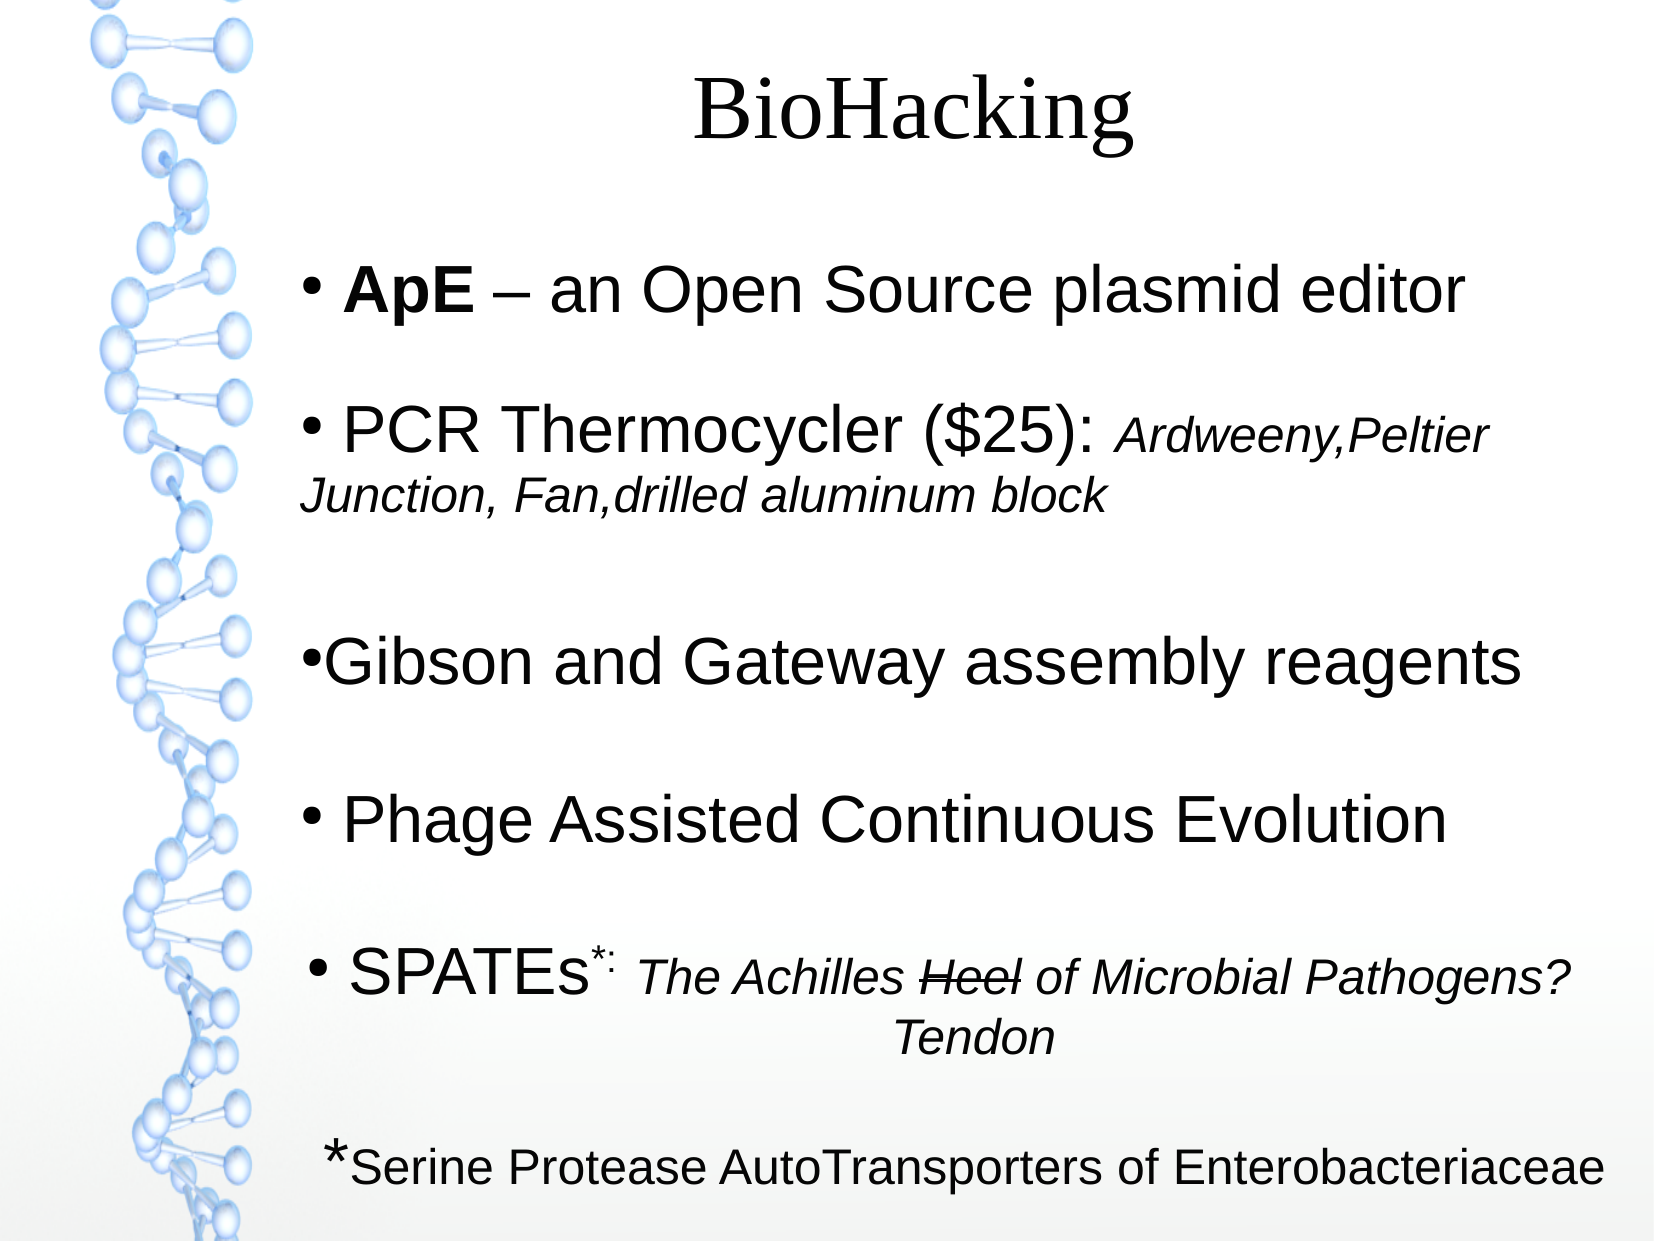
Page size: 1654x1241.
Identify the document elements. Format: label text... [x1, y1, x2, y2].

picture [0, 0, 1654, 1241]
title BioHacking [330, 60, 1499, 151]
subtitle ApE – an Open Source plasmid editor PCR Thermocycler ($25): Ardweeny,Peltier Junction, Fan,drilled aluminum block Gibson and Gateway assembly reagents Phage Assisted Continuous Evolution SPATEs*: The Achilles Heel of Microbial Pathogens? Tendon *Serine Protease AutoTransporters of Enterobacteriaceae [300, 253, 1621, 1200]
